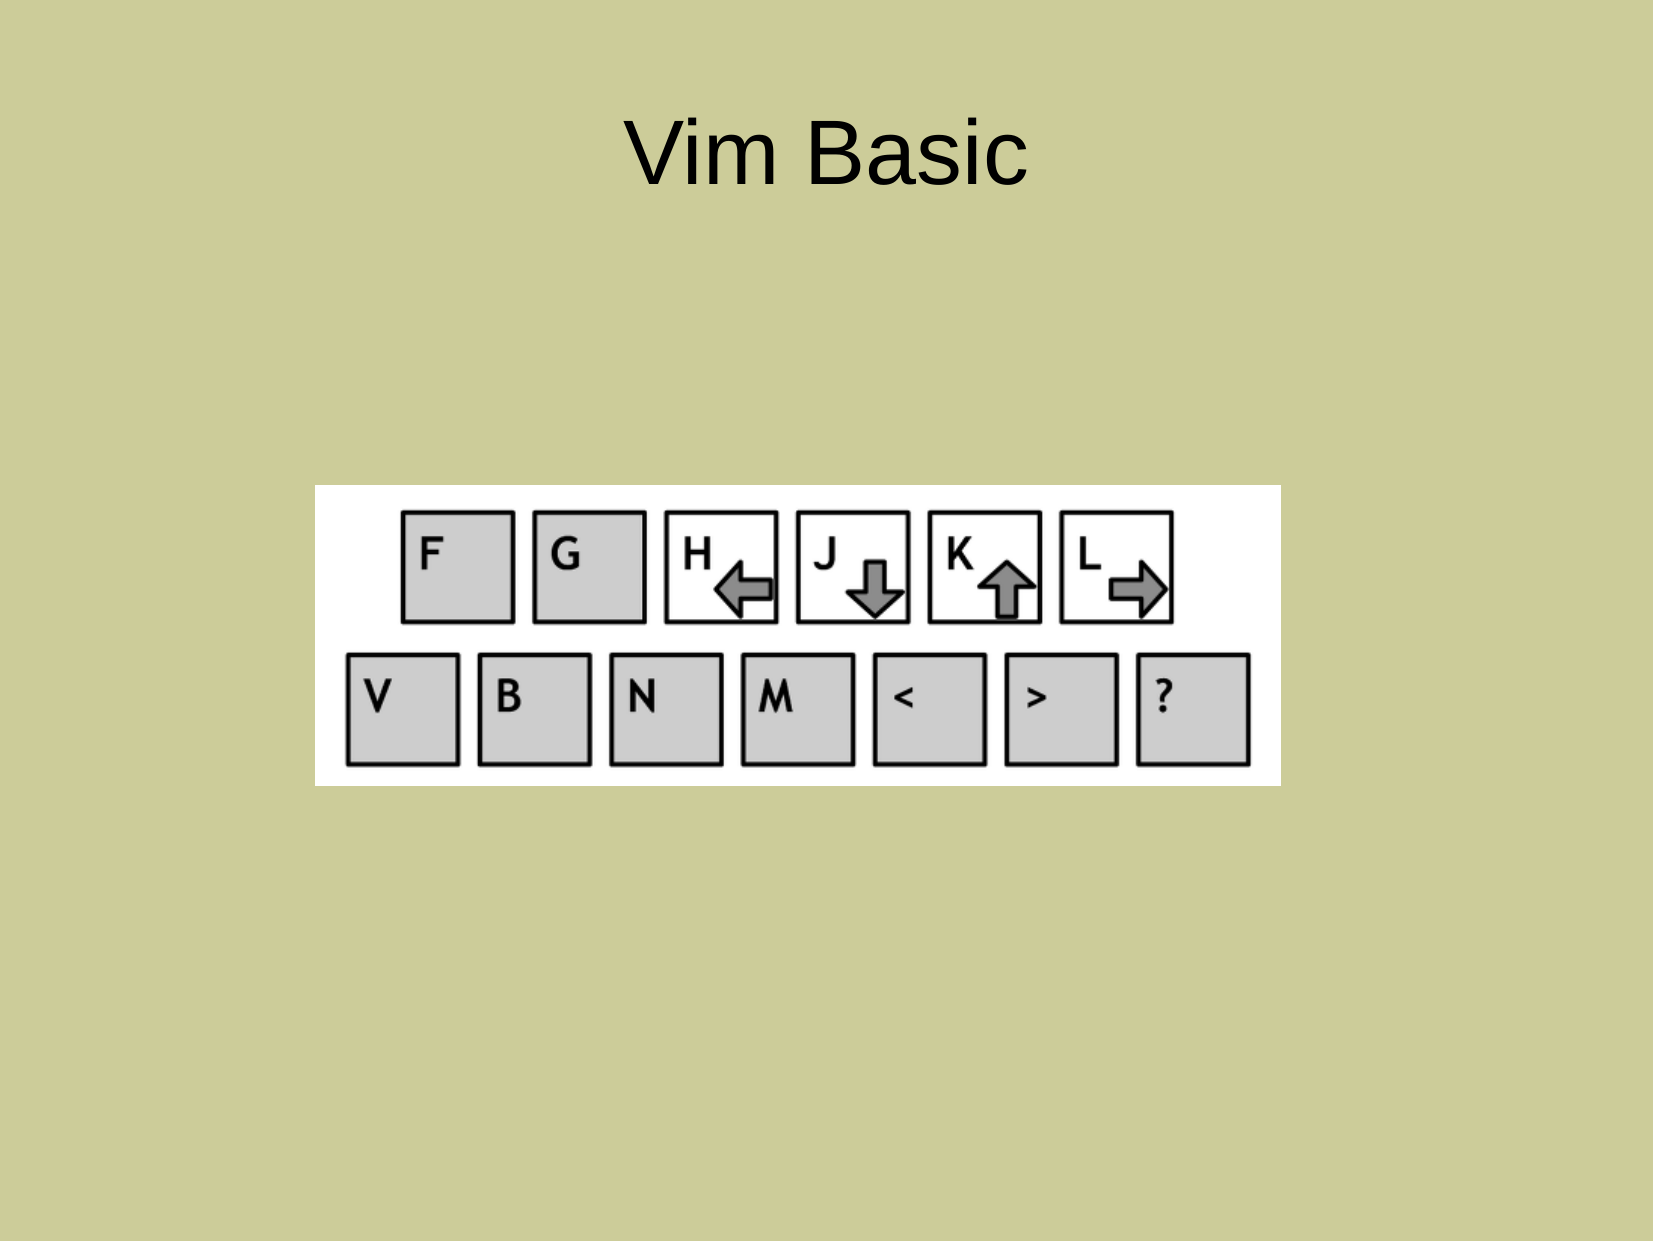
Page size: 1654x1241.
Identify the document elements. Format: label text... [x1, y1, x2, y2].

picture [315, 485, 1281, 786]
title Vim Basic [82, 49, 1571, 257]
